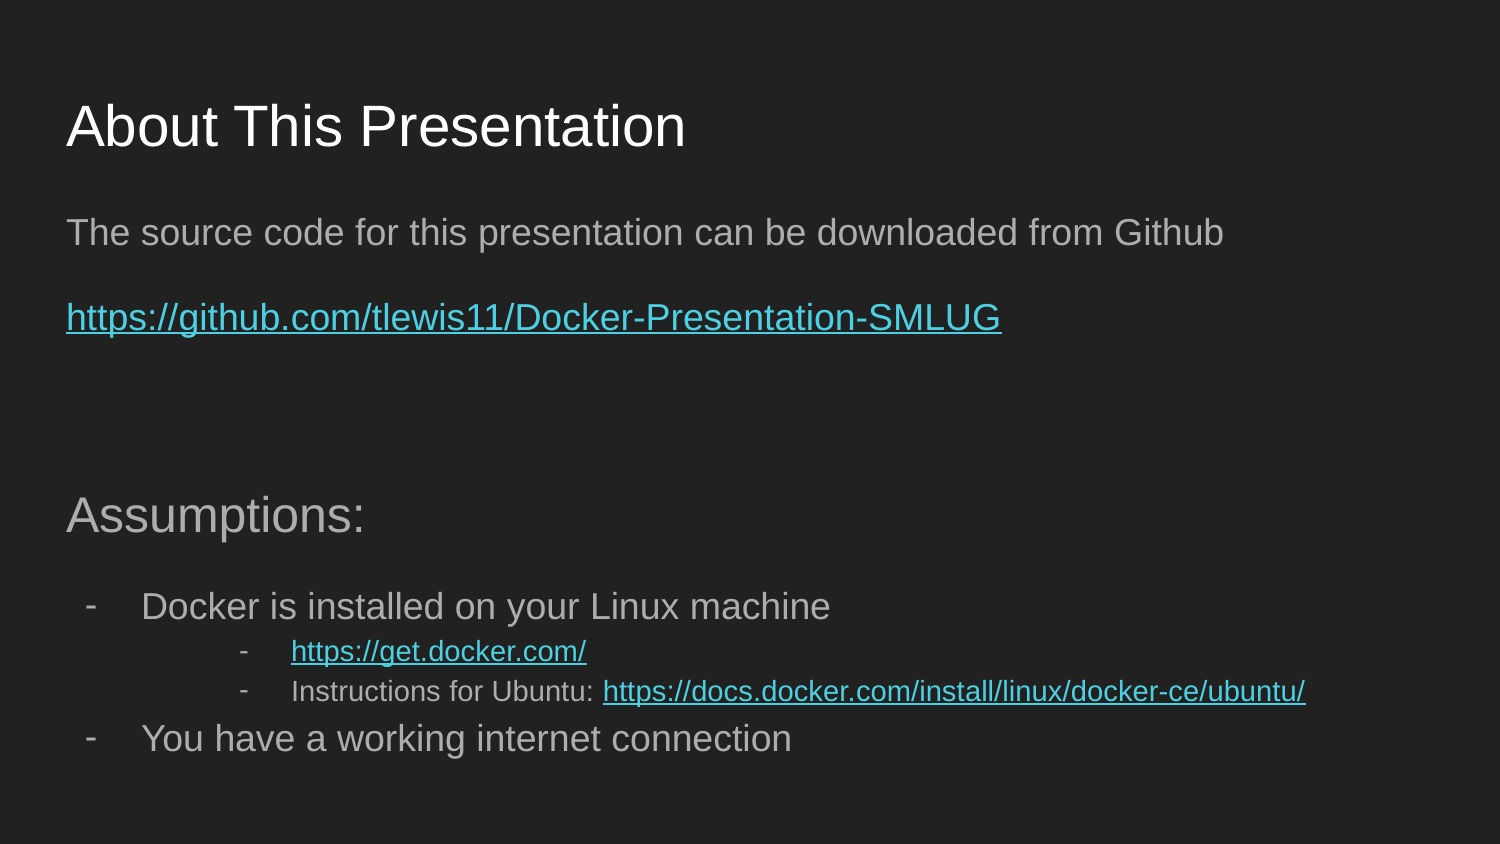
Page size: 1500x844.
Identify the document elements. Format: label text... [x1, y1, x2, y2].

title About This Presentation [51, 72, 1449, 167]
list The source code for this presentation can be downloaded from Github https://github.com/tlewis11/Docker-Presentation-SMLUG Assumptions: Docker is installed on your Linux machine https://get.docker.com/ Instructions for Ubuntu: https://docs.docker.com/install/linux/docker-ce/ubuntu/ You have a working internet connection [51, 185, 1449, 817]
